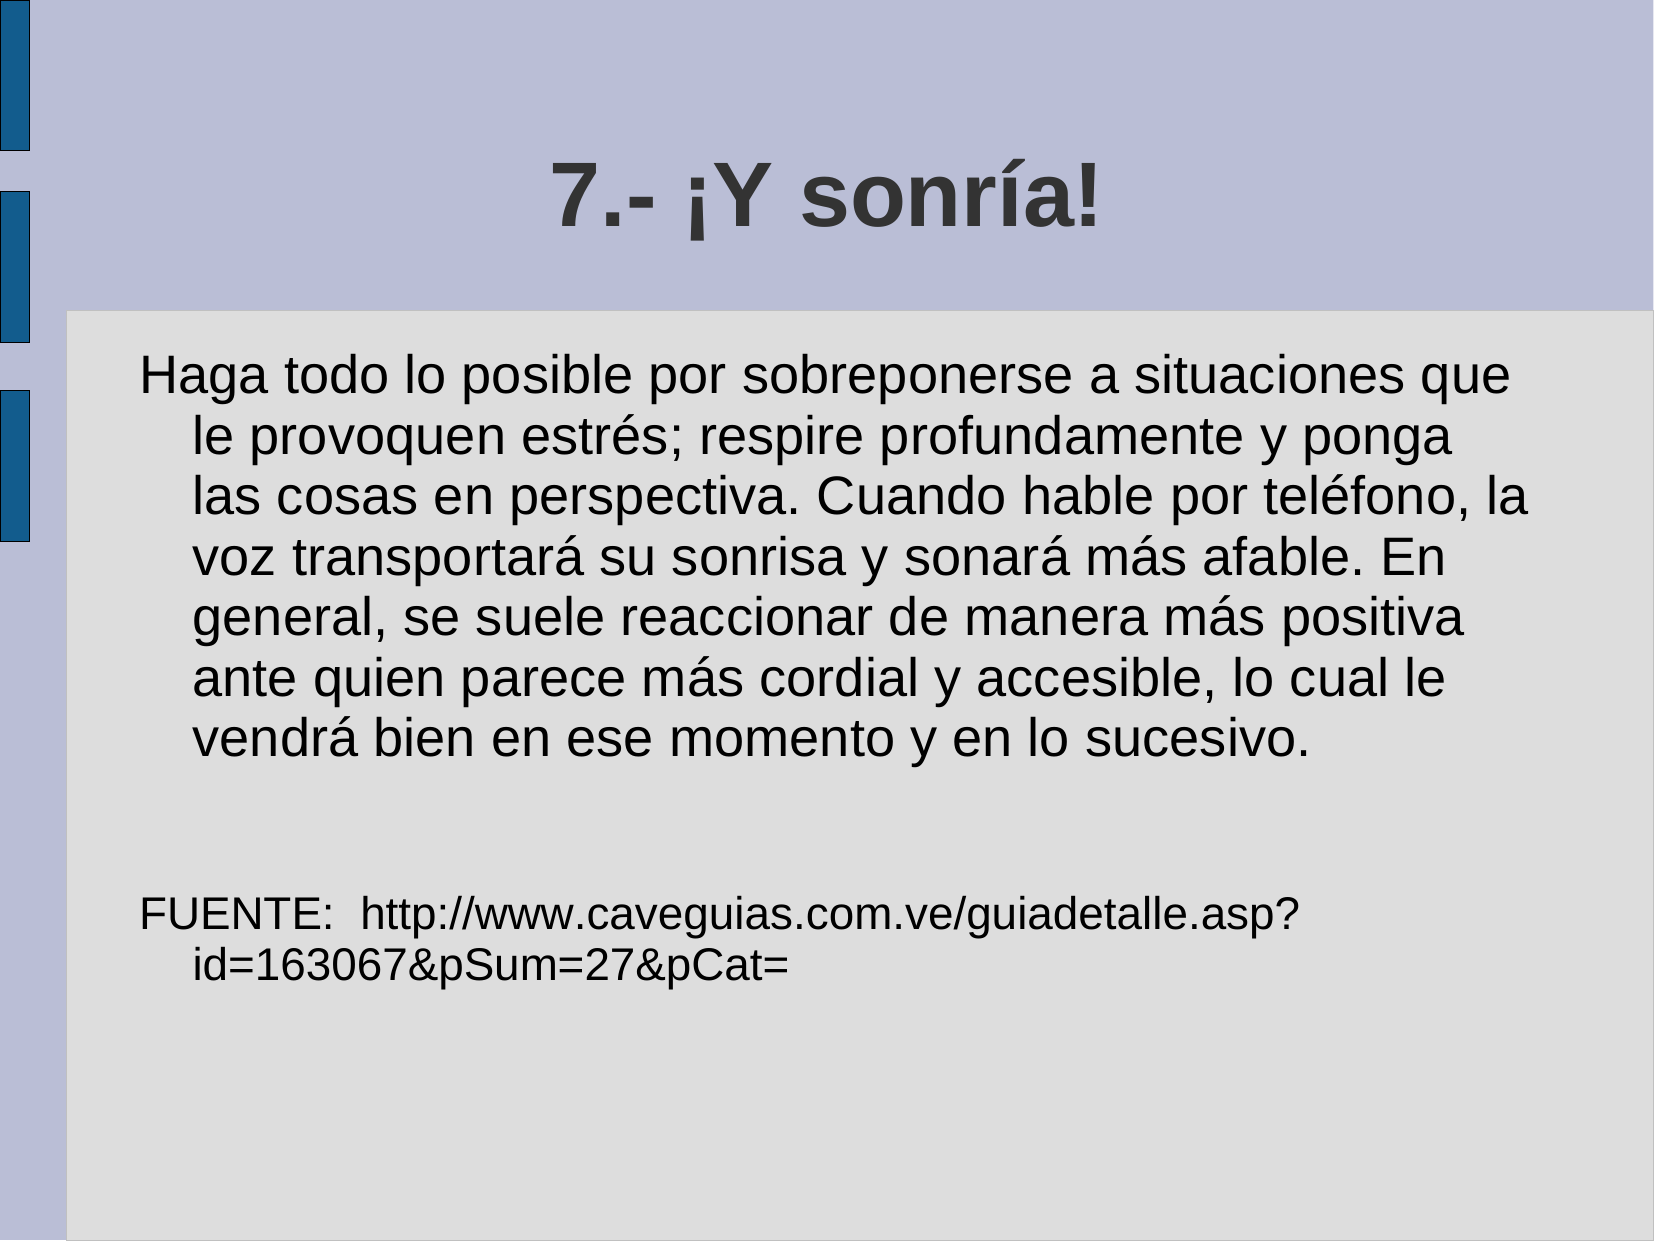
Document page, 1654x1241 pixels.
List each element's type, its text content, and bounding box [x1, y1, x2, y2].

title 7.- ¡Y sonría! [121, 91, 1534, 299]
list Haga todo lo posible por sobreponerse a situaciones que le provoquen estrés; respire profundamente y ponga las cosas en perspectiva. Cuando hable por teléfono, la voz transportará su sonrisa y sonará más afable. En general, se suele reaccionar de manera más positiva ante quien parece más cordial y accesible, lo cual le vendrá bien en ese momento y en lo sucesivo. FUENTE: http://www.caveguias.com.ve/guiadetalle.asp?id=163067&pSum=27&pCat= [121, 344, 1534, 1127]
